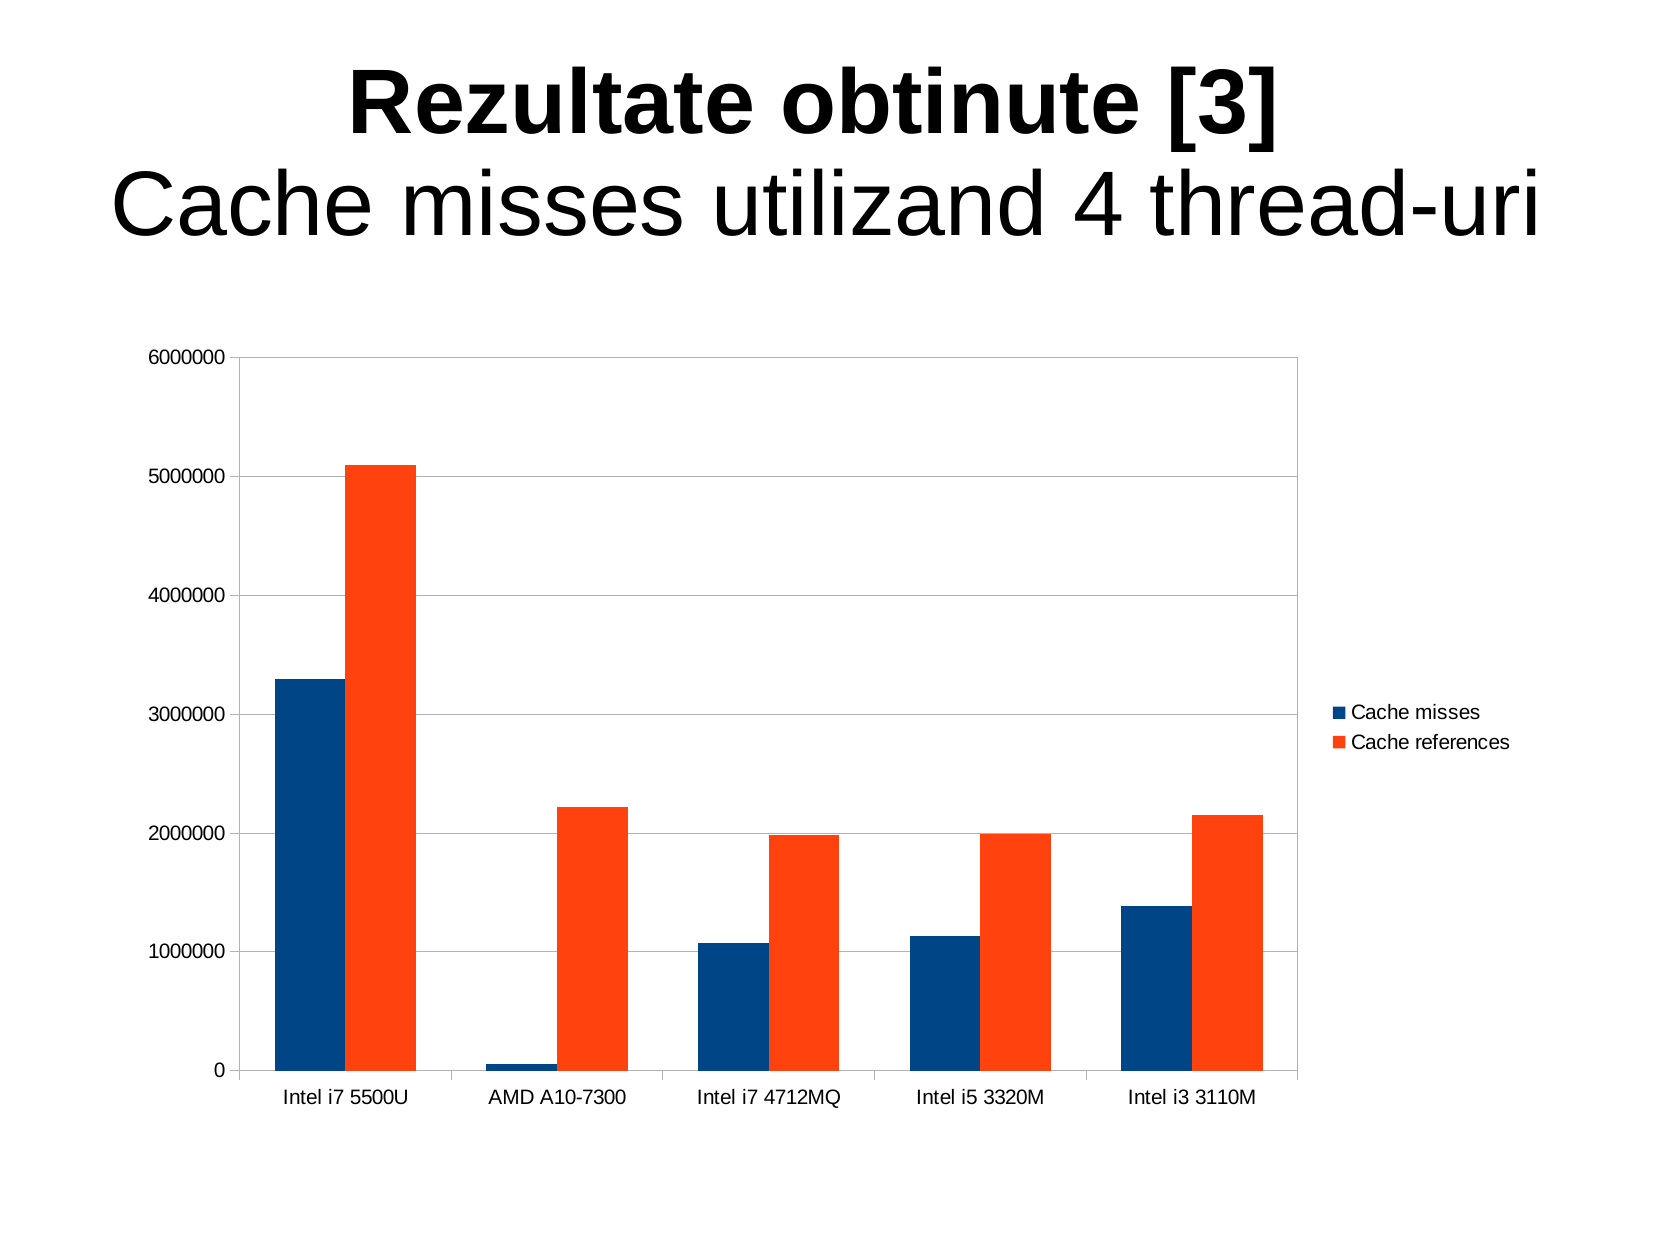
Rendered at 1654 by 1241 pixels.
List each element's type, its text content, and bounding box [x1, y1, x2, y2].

chart [120, 330, 1531, 1126]
title Rezultate obtinute [3] Cache misses utilizand 4 thread-uri [82, 49, 1571, 257]
